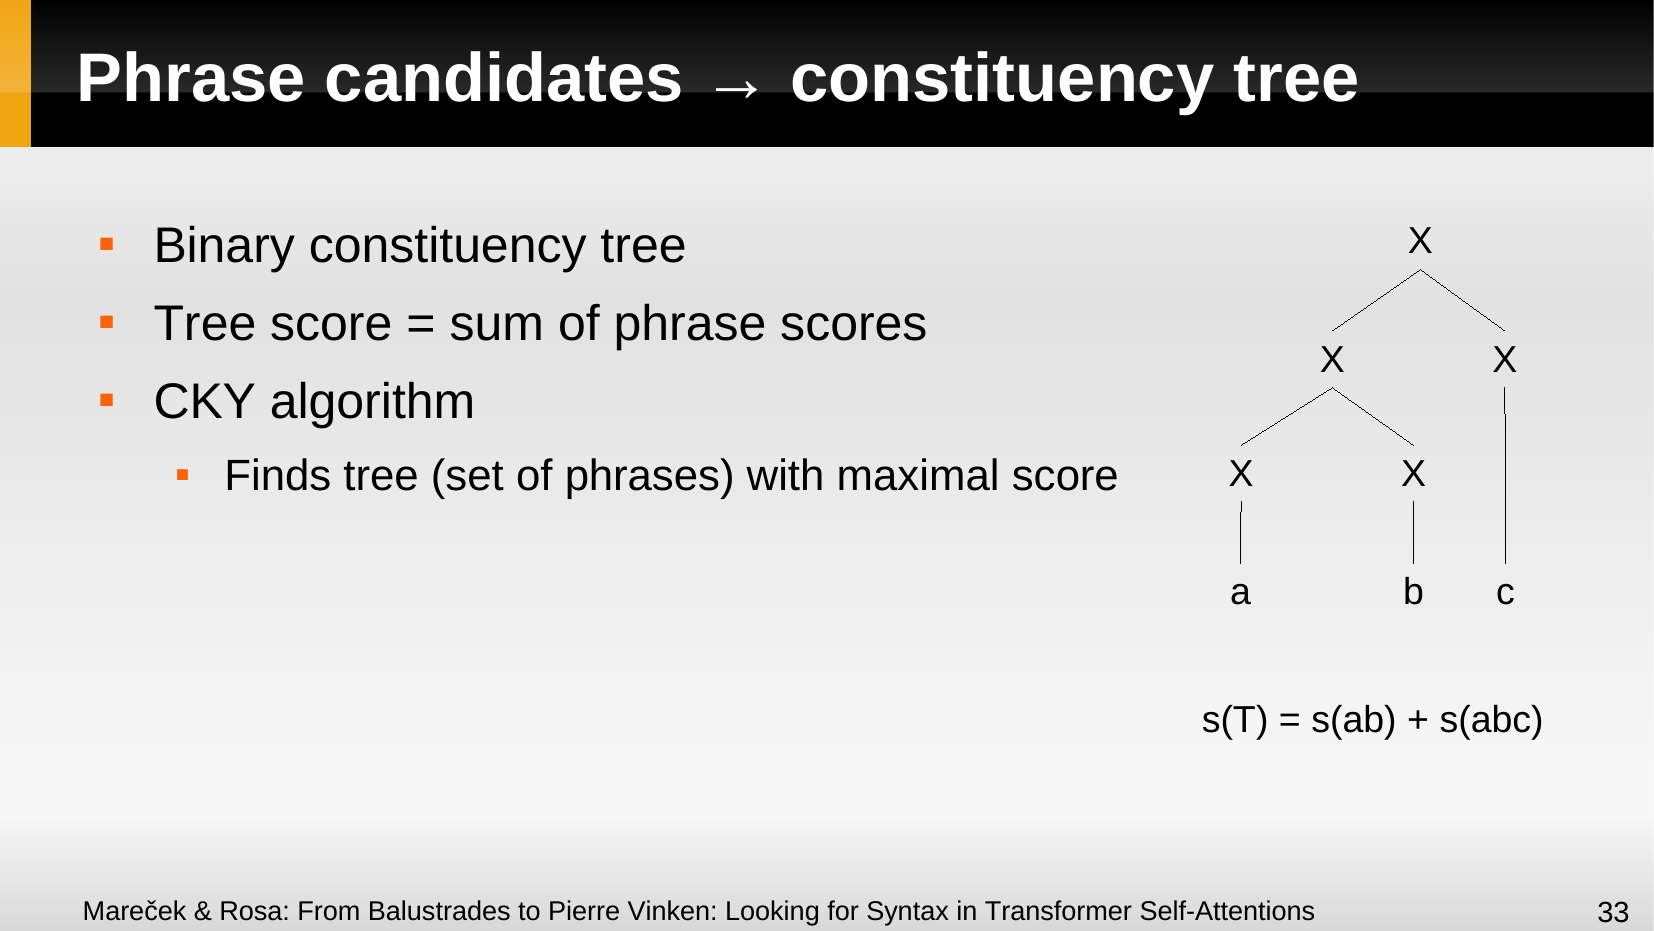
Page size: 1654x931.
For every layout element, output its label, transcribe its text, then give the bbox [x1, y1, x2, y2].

list Binary constituency tree Tree score = sum of phrase scores CKY algorithm Finds tree (set of phrases) with maximal score [82, 217, 1595, 832]
text_box X [1386, 445, 1441, 502]
text_box s(T) = s(ab) + s(abc) [1187, 690, 1559, 748]
text_box X [1477, 330, 1533, 388]
text_box X [1213, 445, 1269, 502]
text_box X [1393, 212, 1448, 270]
text_box X [1305, 330, 1360, 388]
text_box c [1481, 563, 1530, 621]
title Phrase candidates → constituency tree [76, 0, 1625, 156]
text_box b [1388, 563, 1439, 621]
picture [0, 0, 1654, 931]
text_box a [1215, 563, 1266, 621]
